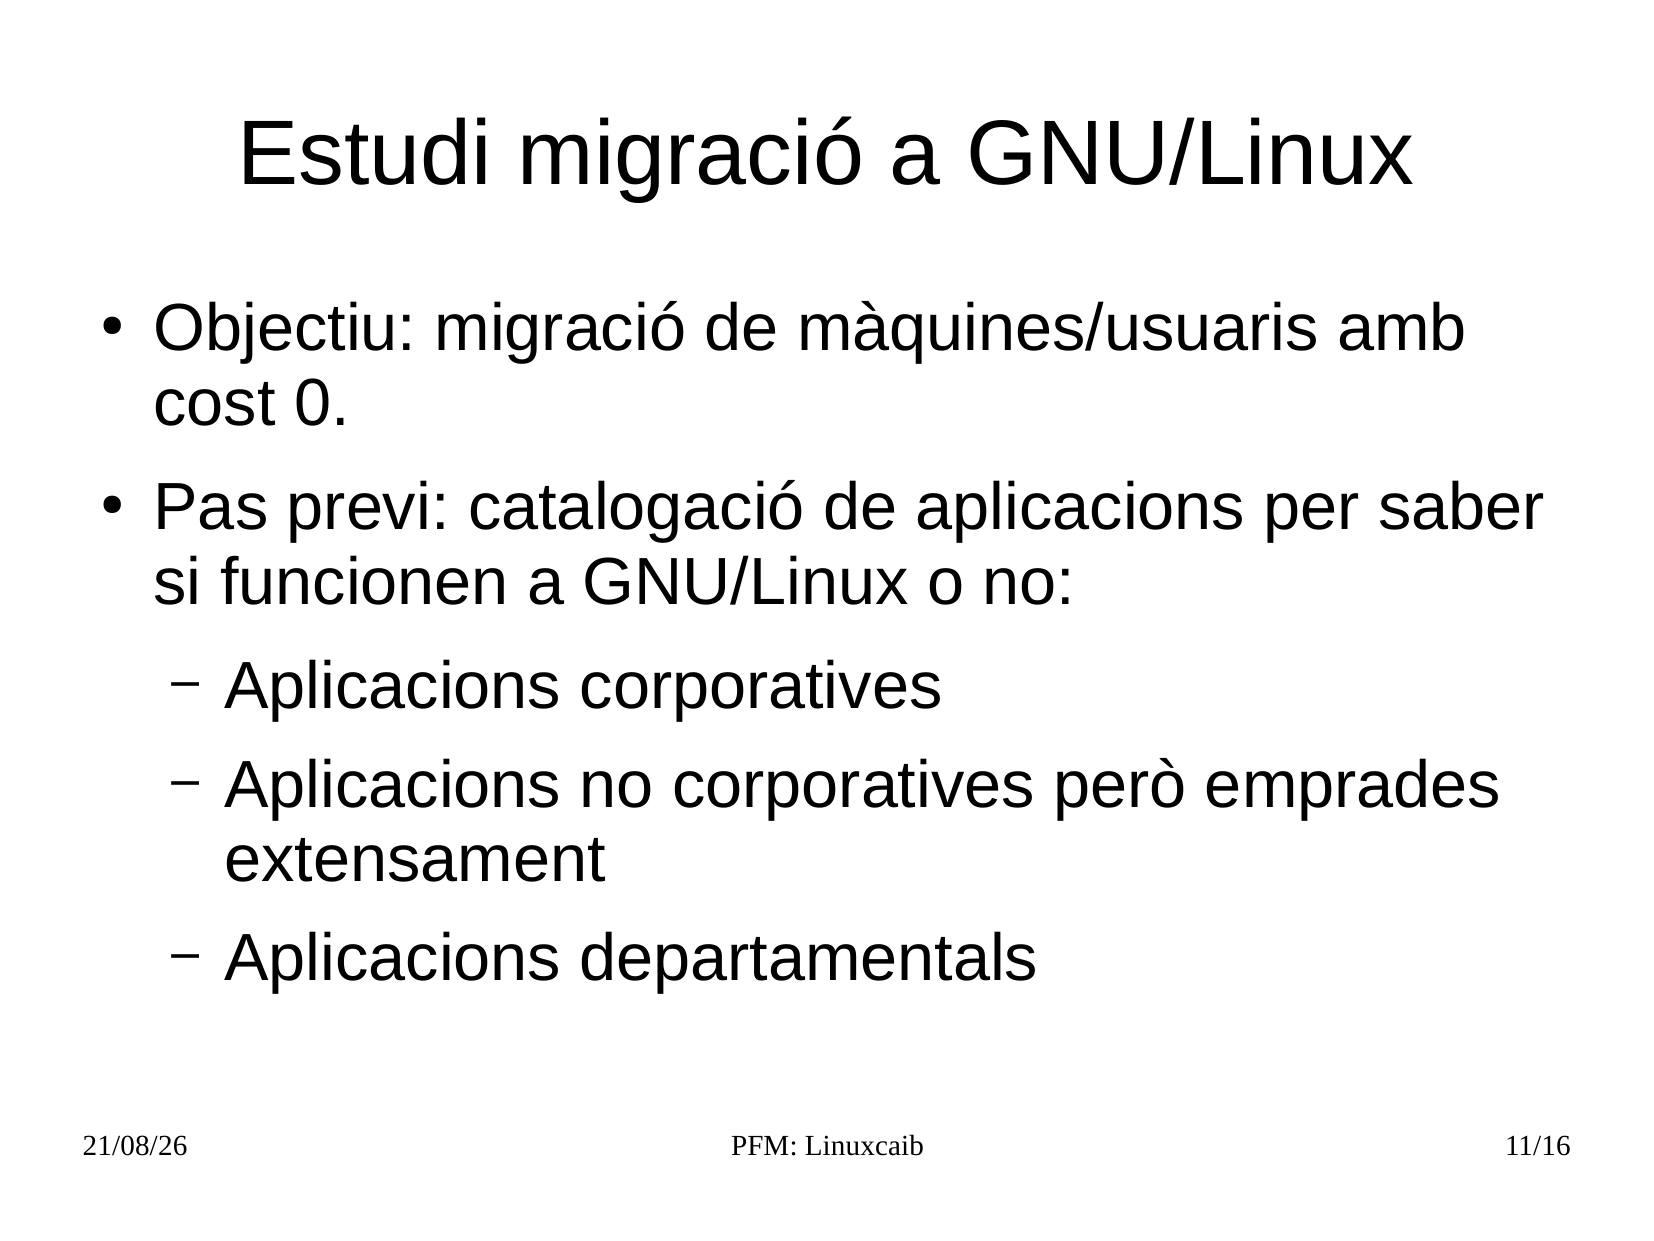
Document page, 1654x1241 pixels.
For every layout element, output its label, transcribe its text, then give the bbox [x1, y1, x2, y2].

title Estudi migració a GNU/Linux [82, 49, 1571, 257]
list Objectiu: migració de màquines/usuaris amb cost 0. Pas previ: catalogació de aplicacions per saber si funcionen a GNU/Linux o no: Aplicacions corporatives Aplicacions no corporatives però emprades extensament Aplicacions departamentals [82, 290, 1571, 1010]
